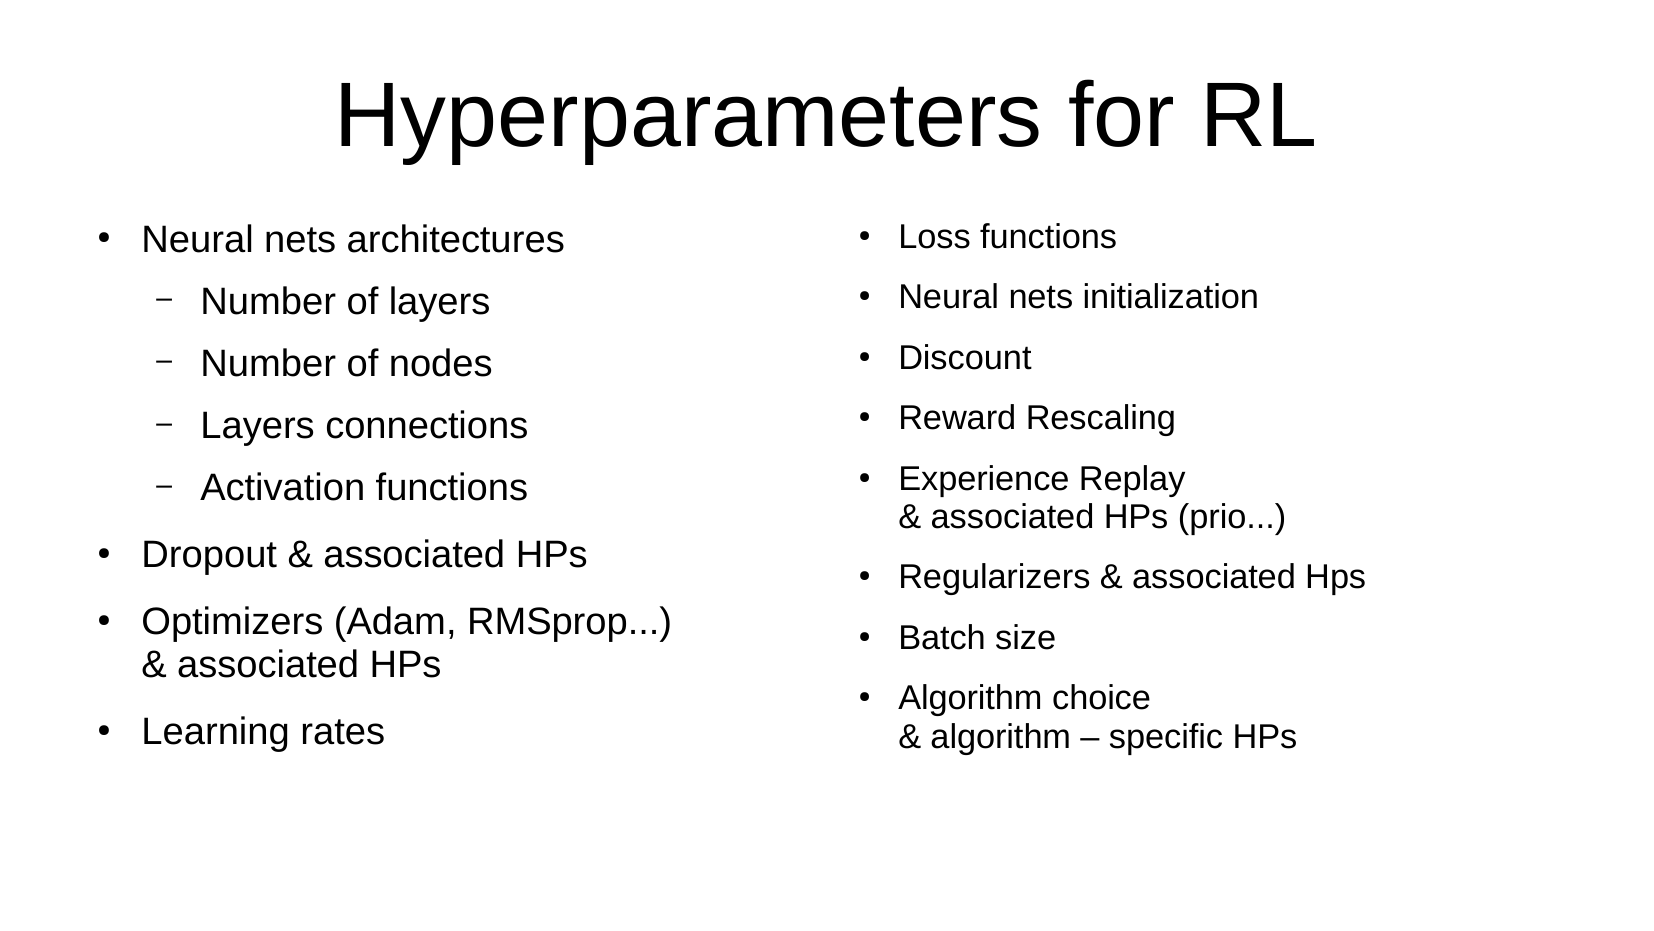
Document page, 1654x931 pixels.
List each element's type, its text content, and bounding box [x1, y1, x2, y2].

title Hyperparameters for RL [82, 37, 1571, 193]
list Neural nets architectures Number of layers Number of nodes Layers connections Activation functions Dropout & associated HPs Optimizers (Adam, RMSprop...) & associated HPs Learning rates [82, 217, 809, 758]
list Loss functions Neural nets initialization Discount Reward Rescaling Experience Replay & associated HPs (prio...) Regularizers & associated Hps Batch size Algorithm choice & algorithm – specific HPs [845, 217, 1572, 758]
